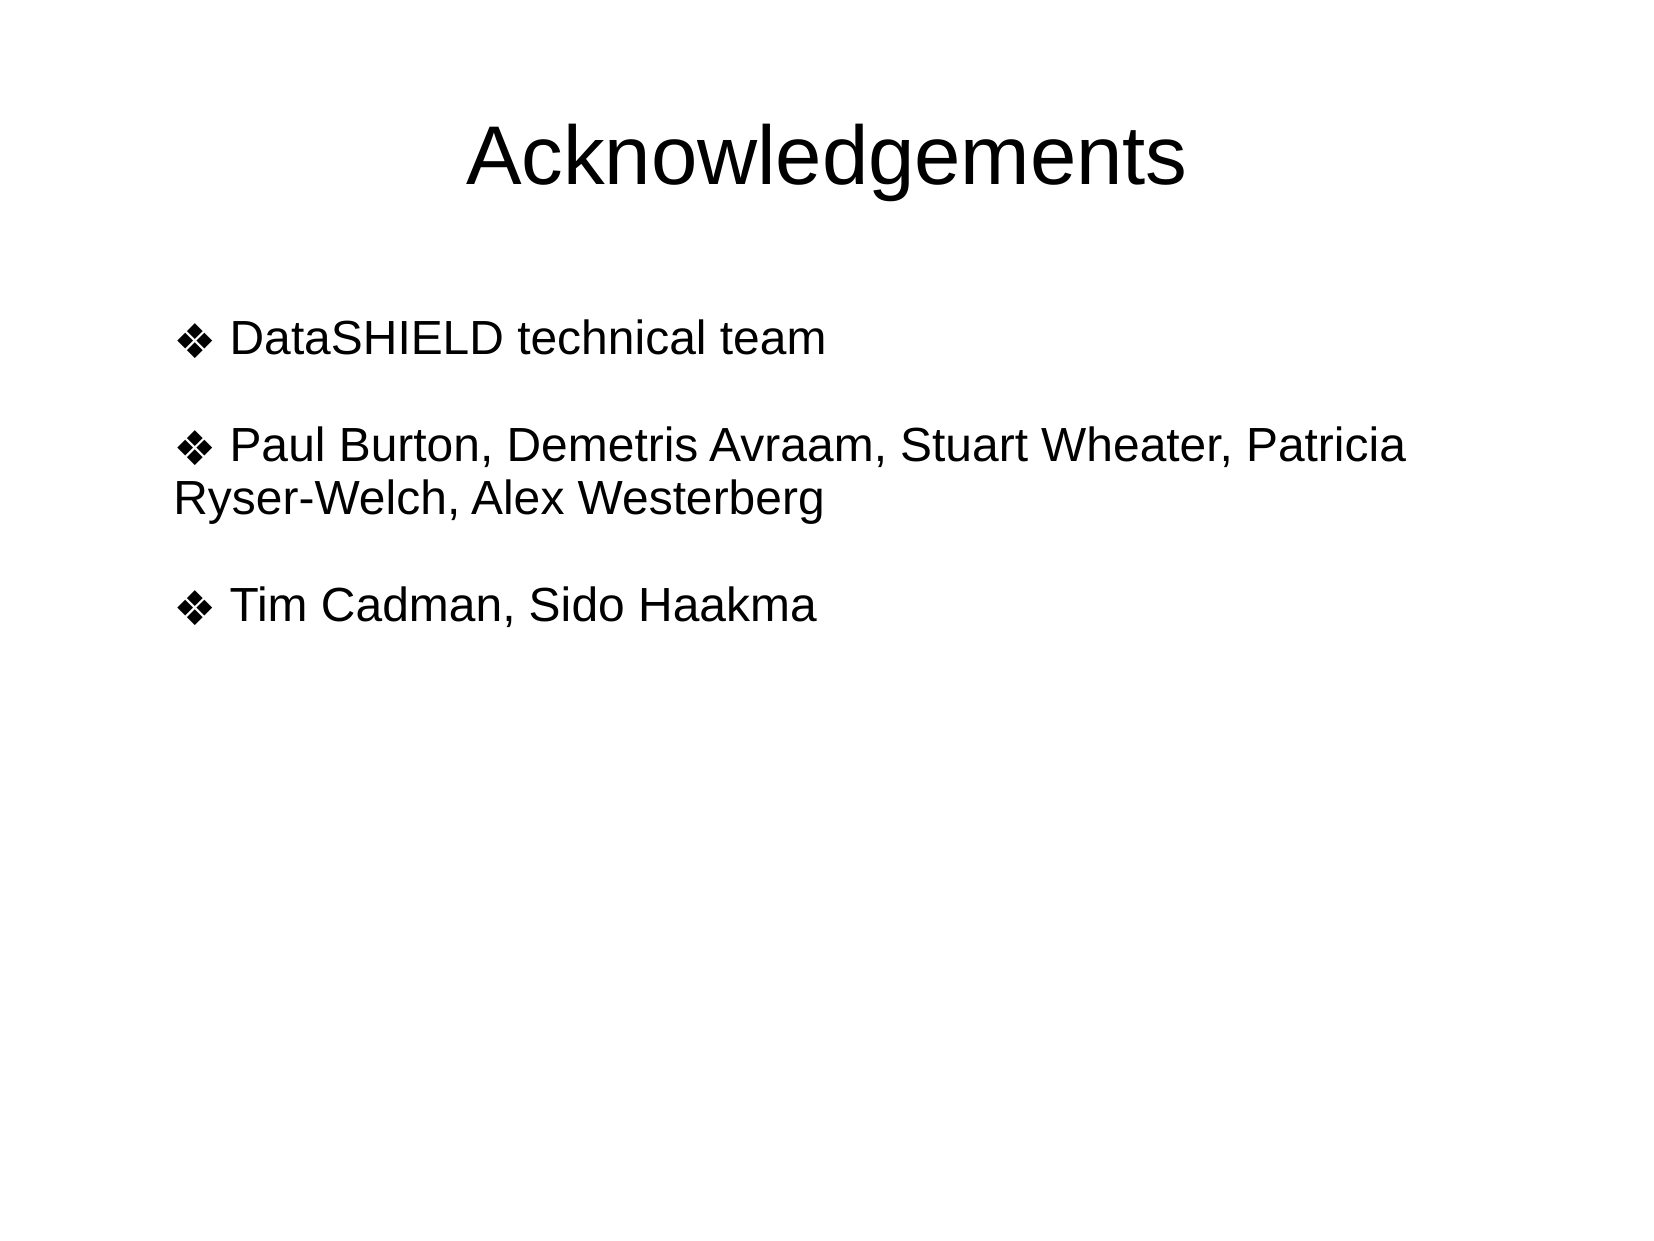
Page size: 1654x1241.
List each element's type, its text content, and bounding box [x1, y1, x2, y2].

title Acknowledgements [113, 37, 1540, 278]
text_box DataSHIELD technical team Paul Burton, Demetris Avraam, Stuart Wheater, Patricia Ryser-Welch, Alex Westerberg Tim Cadman, Sido Haakma [158, 296, 1567, 1128]
